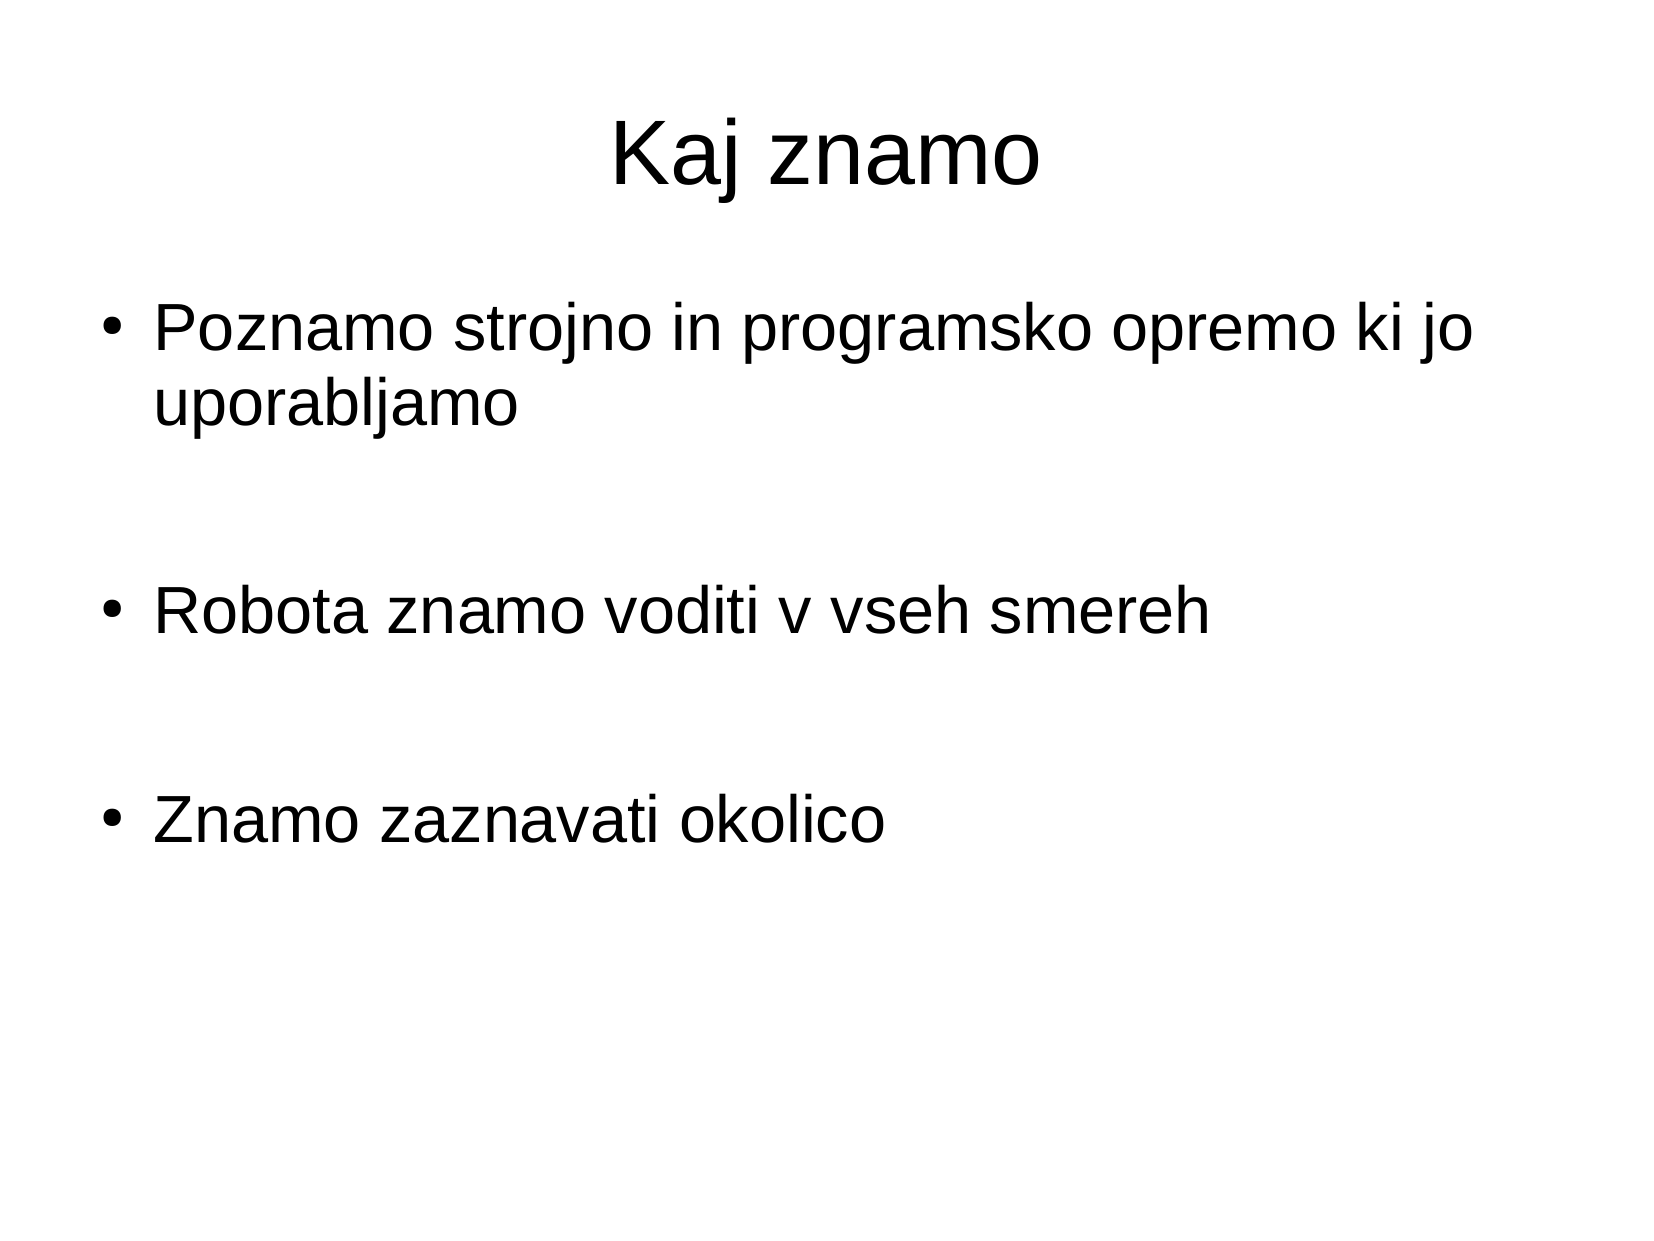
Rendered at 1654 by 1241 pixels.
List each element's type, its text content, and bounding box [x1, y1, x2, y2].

title Kaj znamo [82, 49, 1571, 257]
list Poznamo strojno in programsko opremo ki jo uporabljamo Robota znamo voditi v vseh smereh Znamo zaznavati okolico [82, 290, 1571, 1010]
